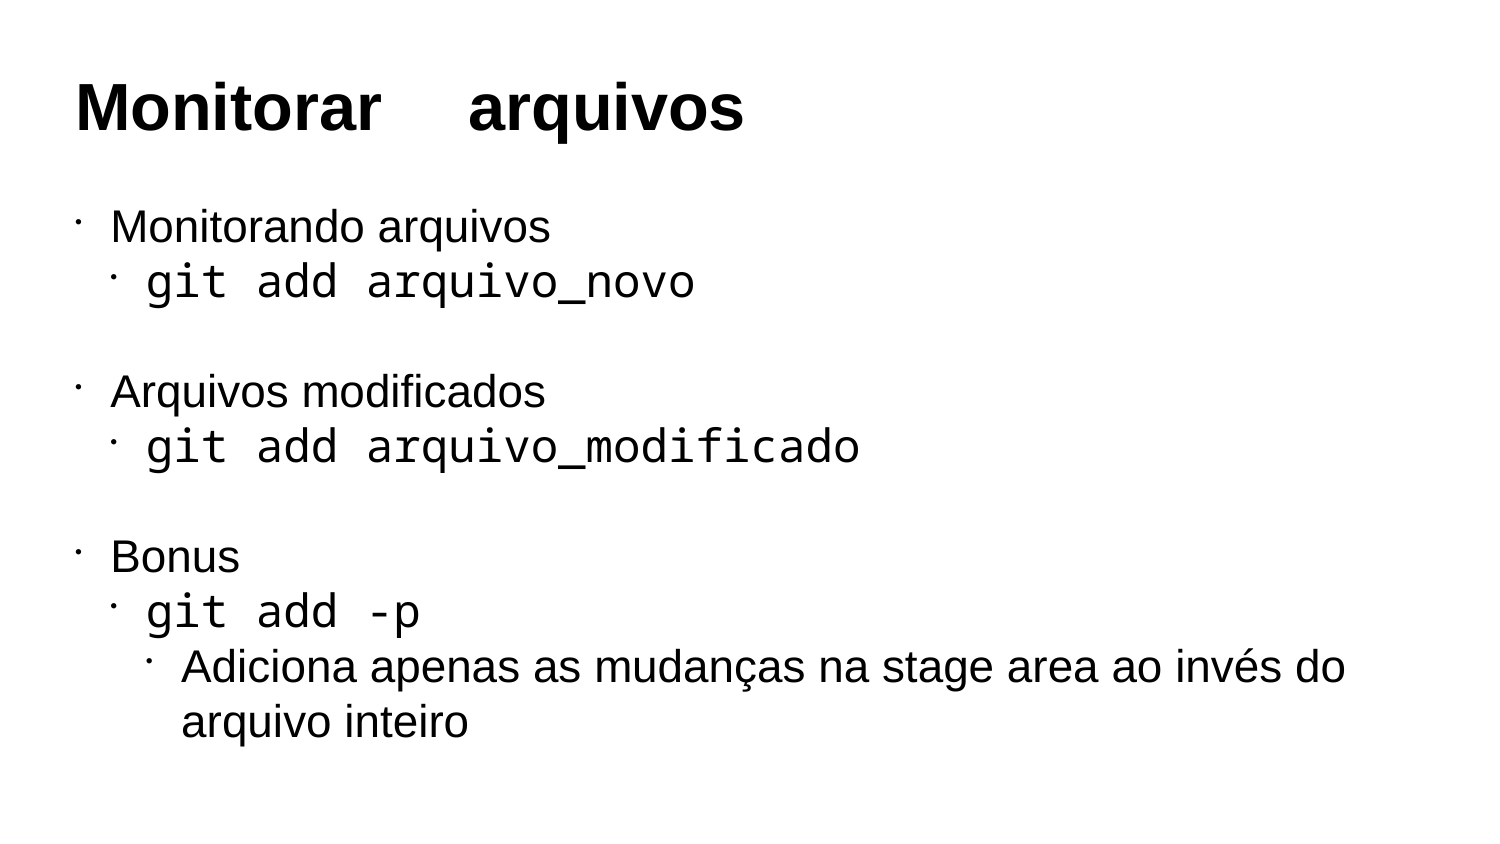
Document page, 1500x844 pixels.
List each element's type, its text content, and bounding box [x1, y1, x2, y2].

text_box Monitorando arquivos git add arquivo_novo Arquivos modificados git add arquivo_modificado Bonus git add -p Adiciona apenas as mudanças na stage area ao invés do arquivo inteiro [75, 196, 1425, 808]
text_box Monitorar arquivos [75, 33, 1425, 175]
